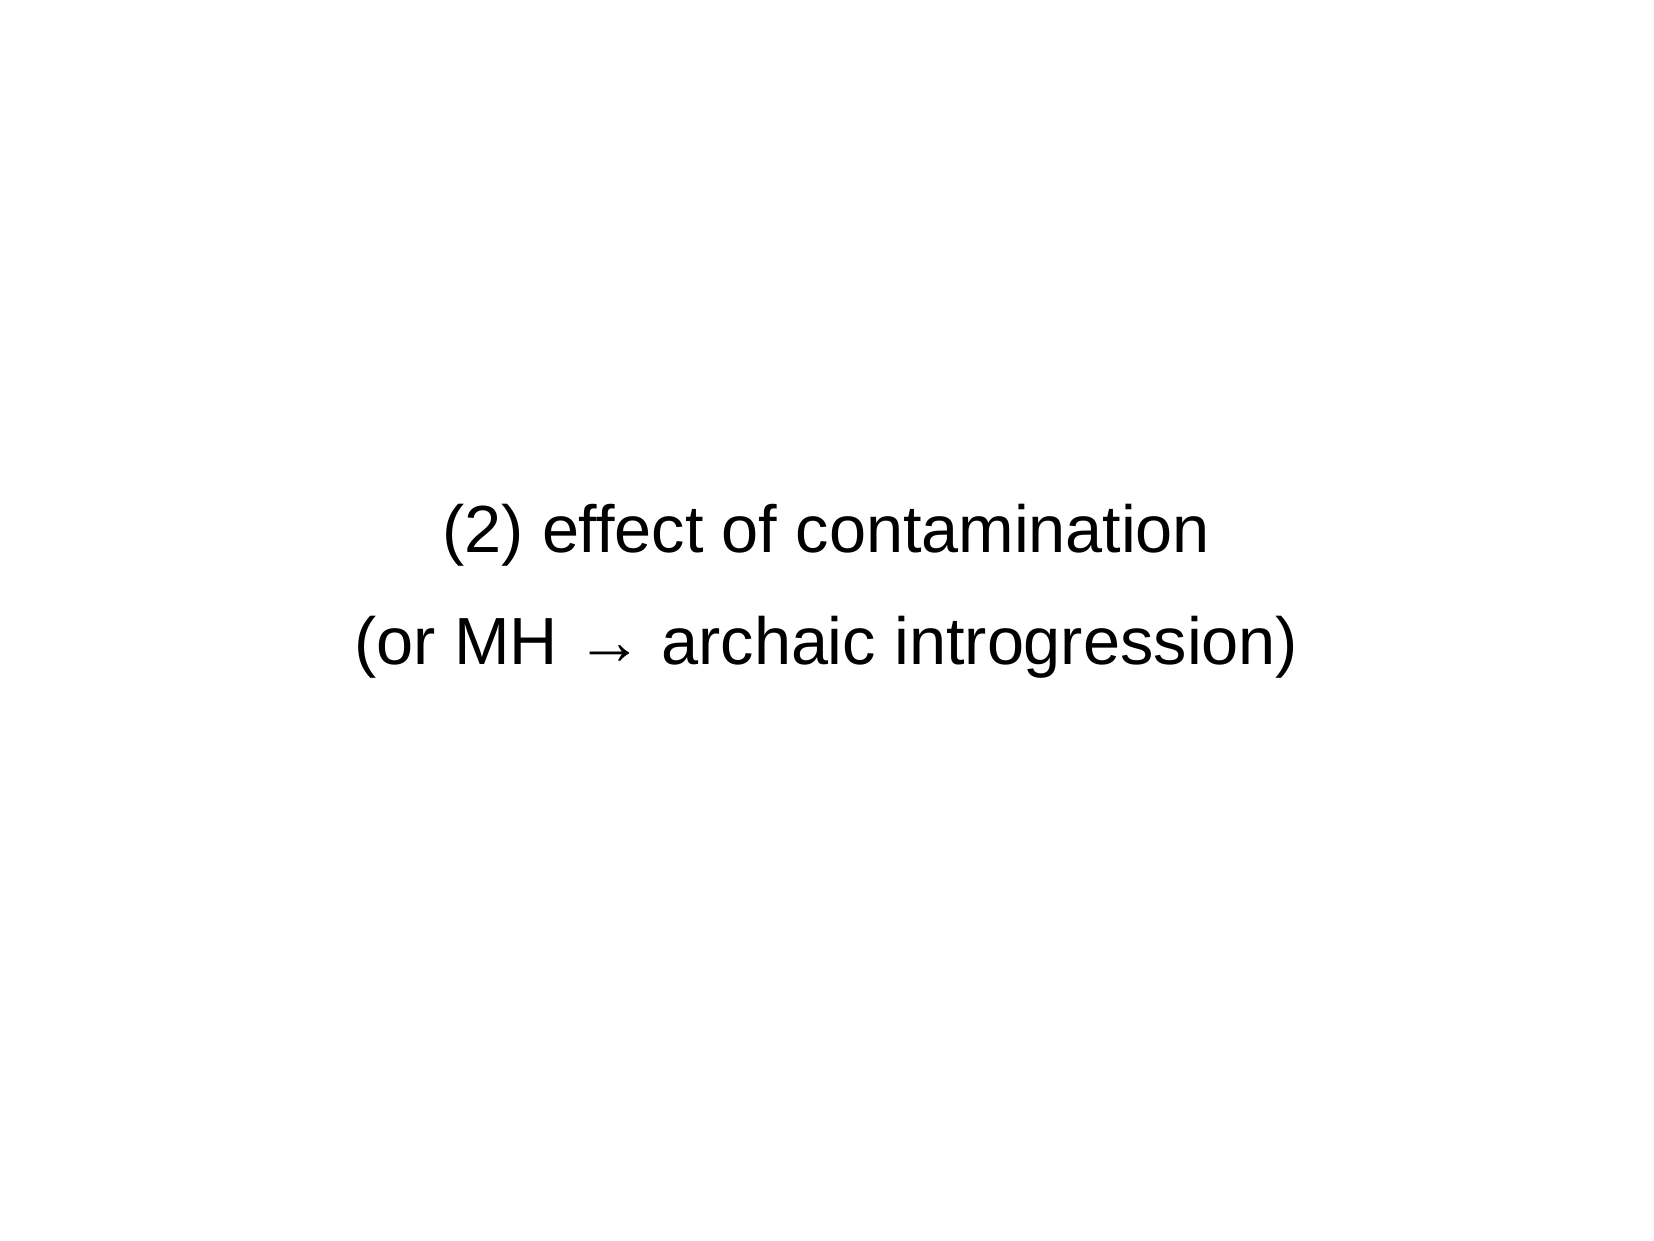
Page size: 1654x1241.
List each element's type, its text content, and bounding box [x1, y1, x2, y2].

subtitle (2) effect of contamination (or MH → archaic introgression) [82, 49, 1571, 1010]
